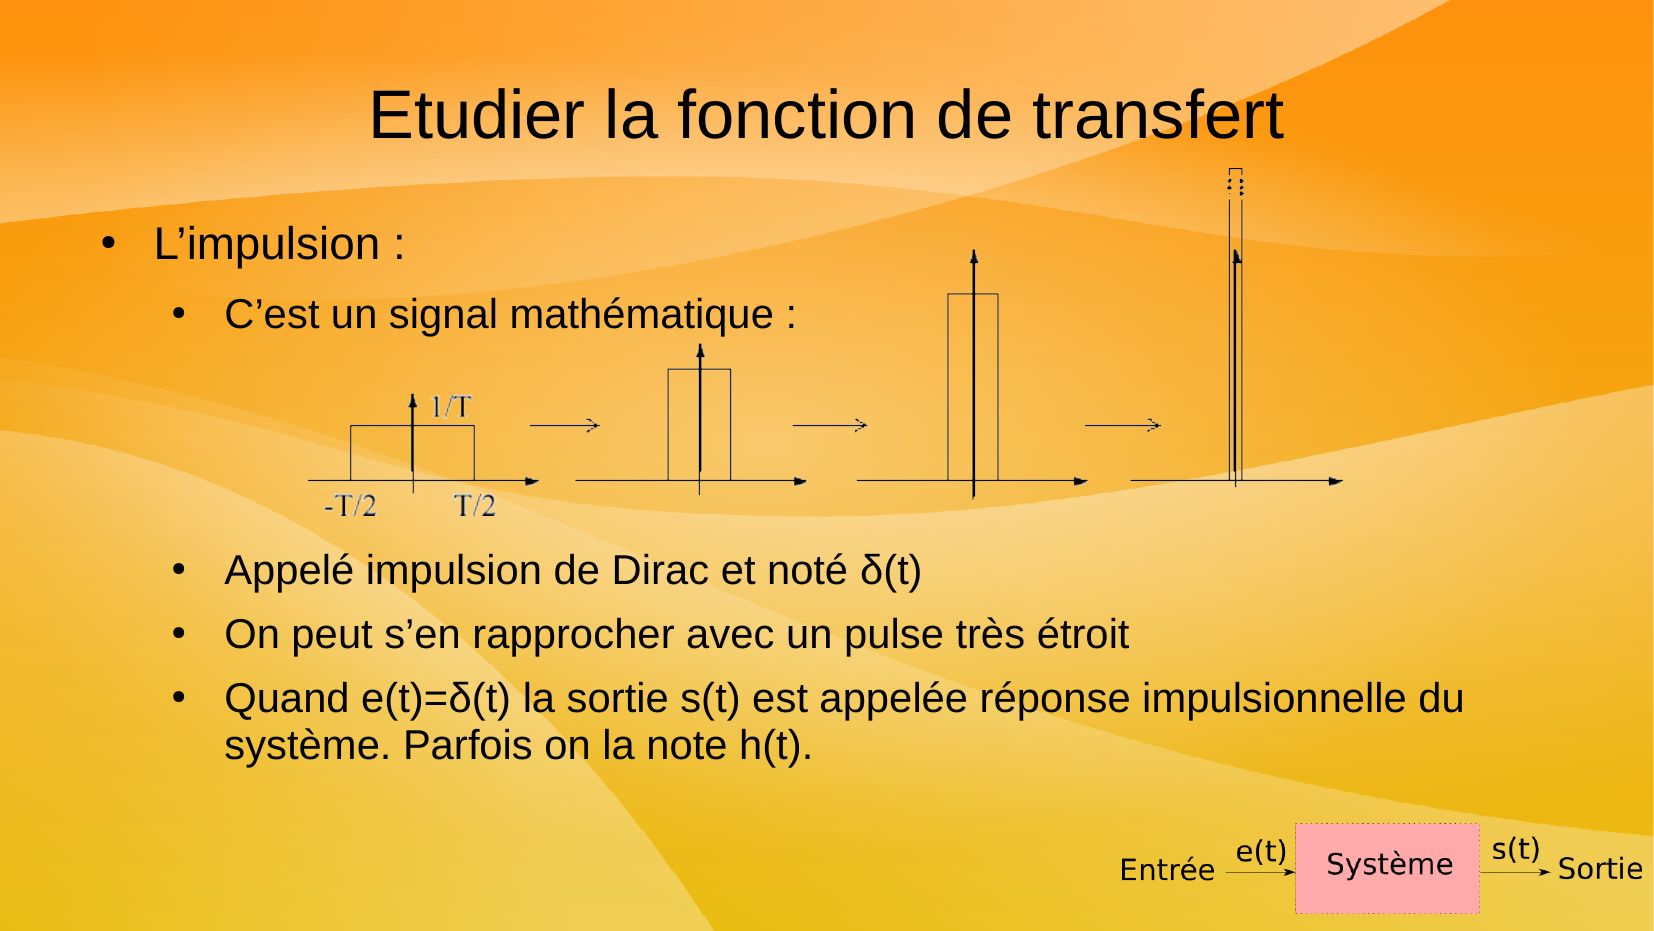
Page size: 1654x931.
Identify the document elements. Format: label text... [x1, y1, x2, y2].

list L’impulsion : C’est un signal mathématique : Appelé impulsion de Dirac et noté δ(t) On peut s’en rapprocher avec un pulse très étroit Quand e(t)=δ(t) la sortie s(t) est appelée réponse impulsionnelle du système. Parfois on la note h(t). [82, 217, 1571, 769]
title Etudier la fonction de transfert [82, 37, 1571, 193]
picture [0, 0, 1654, 931]
